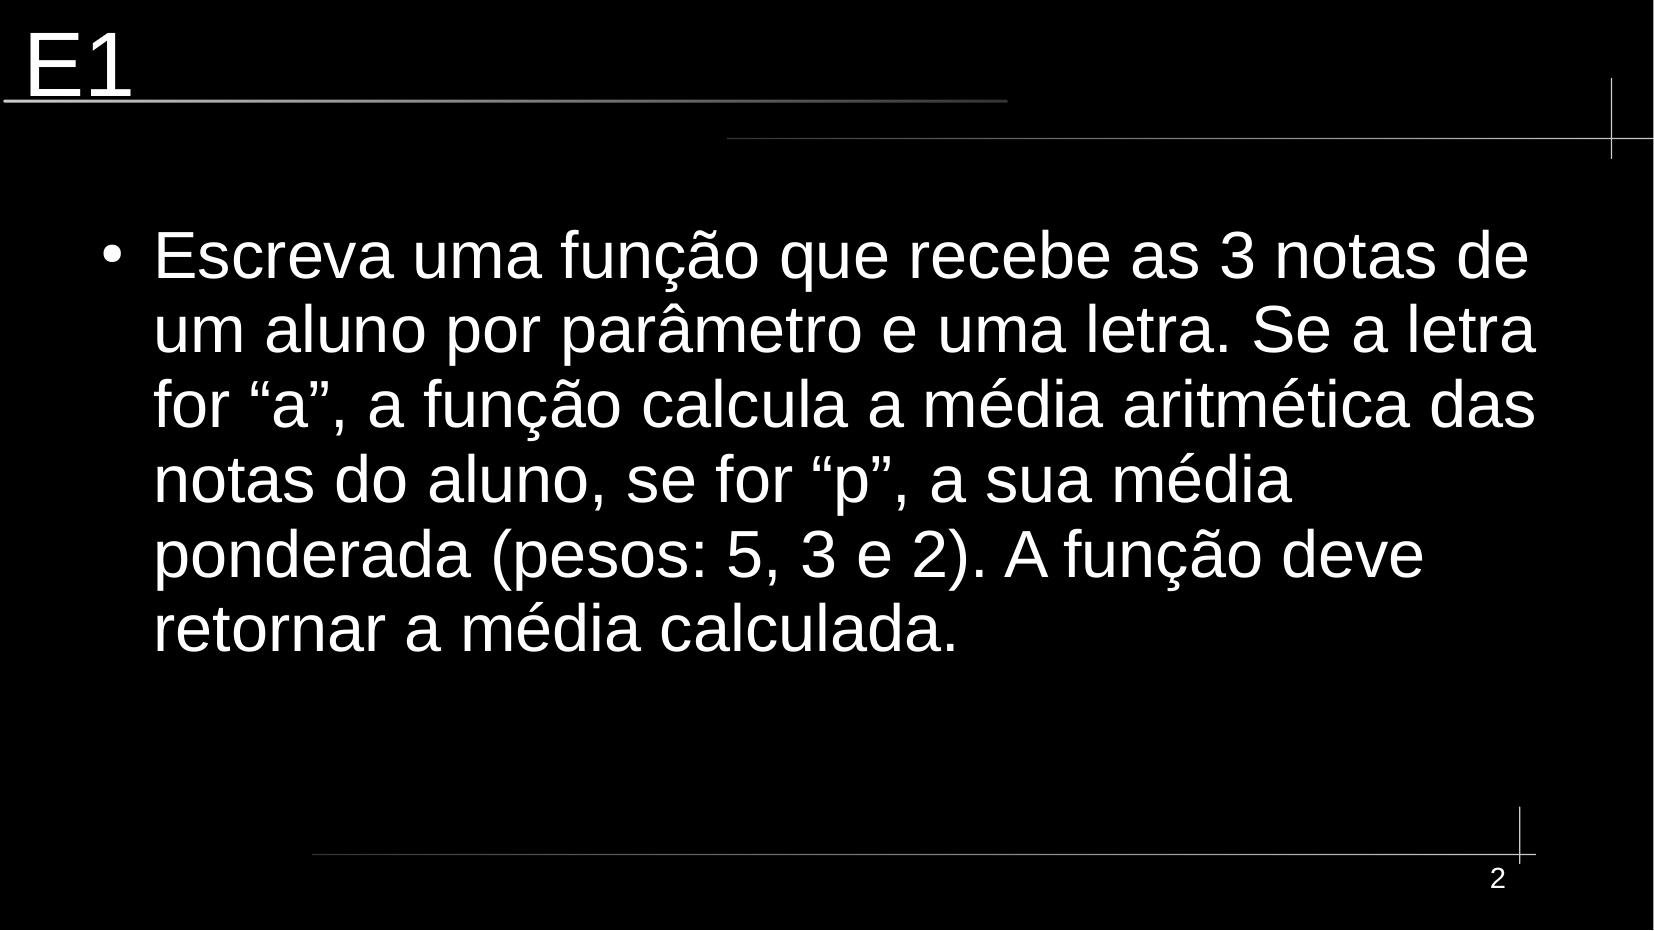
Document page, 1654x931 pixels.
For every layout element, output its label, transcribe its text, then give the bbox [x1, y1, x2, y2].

list Escreva uma função que recebe as 3 notas de um aluno por parâmetro e uma letra. Se a letra for “a”, a função calcula a média aritmética das notas do aluno, se for “p”, a sua média ponderada (pesos: 5, 3 e 2). A função deve retornar a média calculada. [82, 217, 1571, 758]
title E1 [23, 11, 1589, 119]
